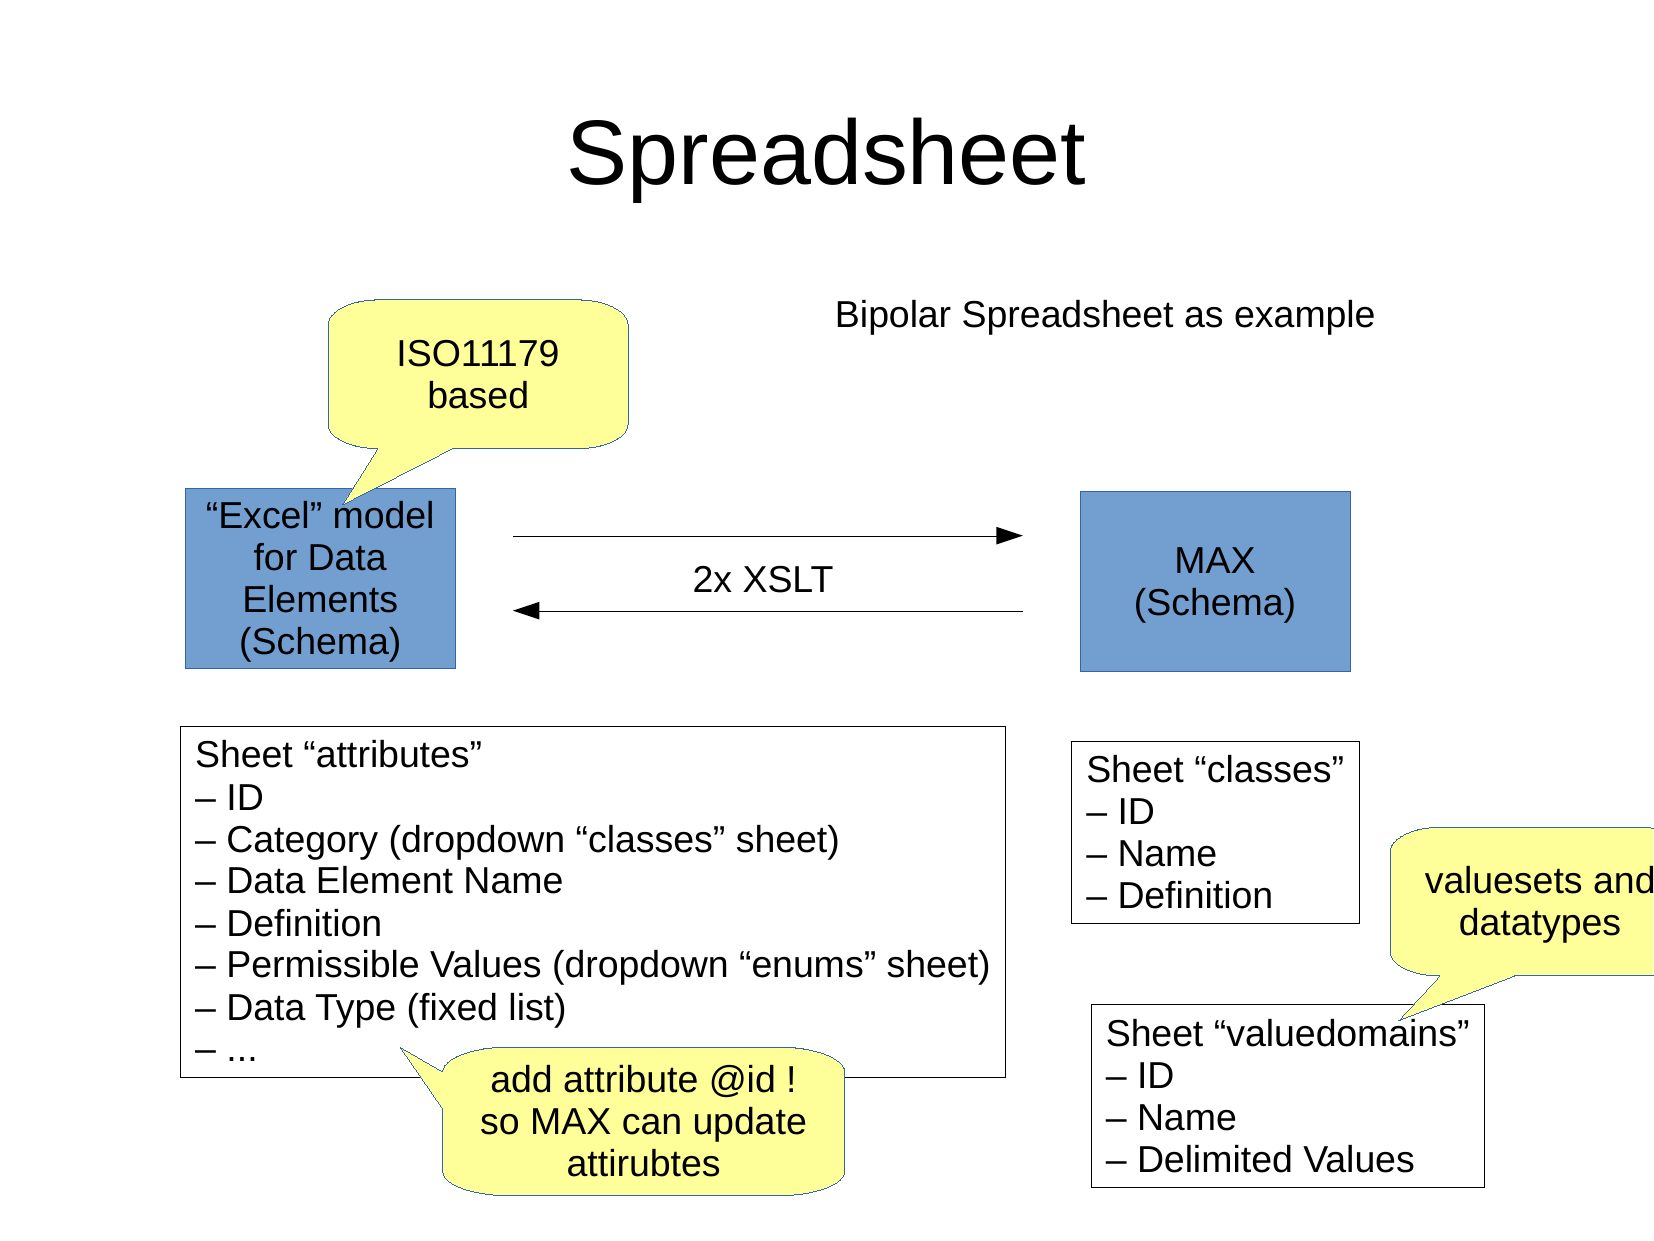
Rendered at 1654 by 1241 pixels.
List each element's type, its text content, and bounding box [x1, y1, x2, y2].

text_box “Excel” model for Data Elements (Schema) [185, 488, 456, 669]
text_box ISO11179 based [328, 299, 629, 505]
text_box Bipolar Spreadsheet as example [820, 285, 1391, 343]
text_box valuesets and datatypes [1390, 827, 1654, 1021]
title Spreadsheet [82, 49, 1571, 257]
text_box Sheet “attributes” – ID – Category (dropdown “classes” sheet) – Data Element Name – Definition – Permissible Values (dropdown “enums” sheet) – Data Type (fixed list) – ... [180, 726, 1006, 1078]
text_box MAX (Schema) [1080, 491, 1351, 672]
text_box Sheet “classes” – ID – Name – Definition [1071, 741, 1360, 924]
text_box 2x XSLT [677, 550, 849, 608]
text_box add attribute @id ! so MAX can update attirubtes [400, 1047, 845, 1196]
text_box Sheet “valuedomains” – ID – Name – Delimited Values [1091, 1004, 1485, 1188]
